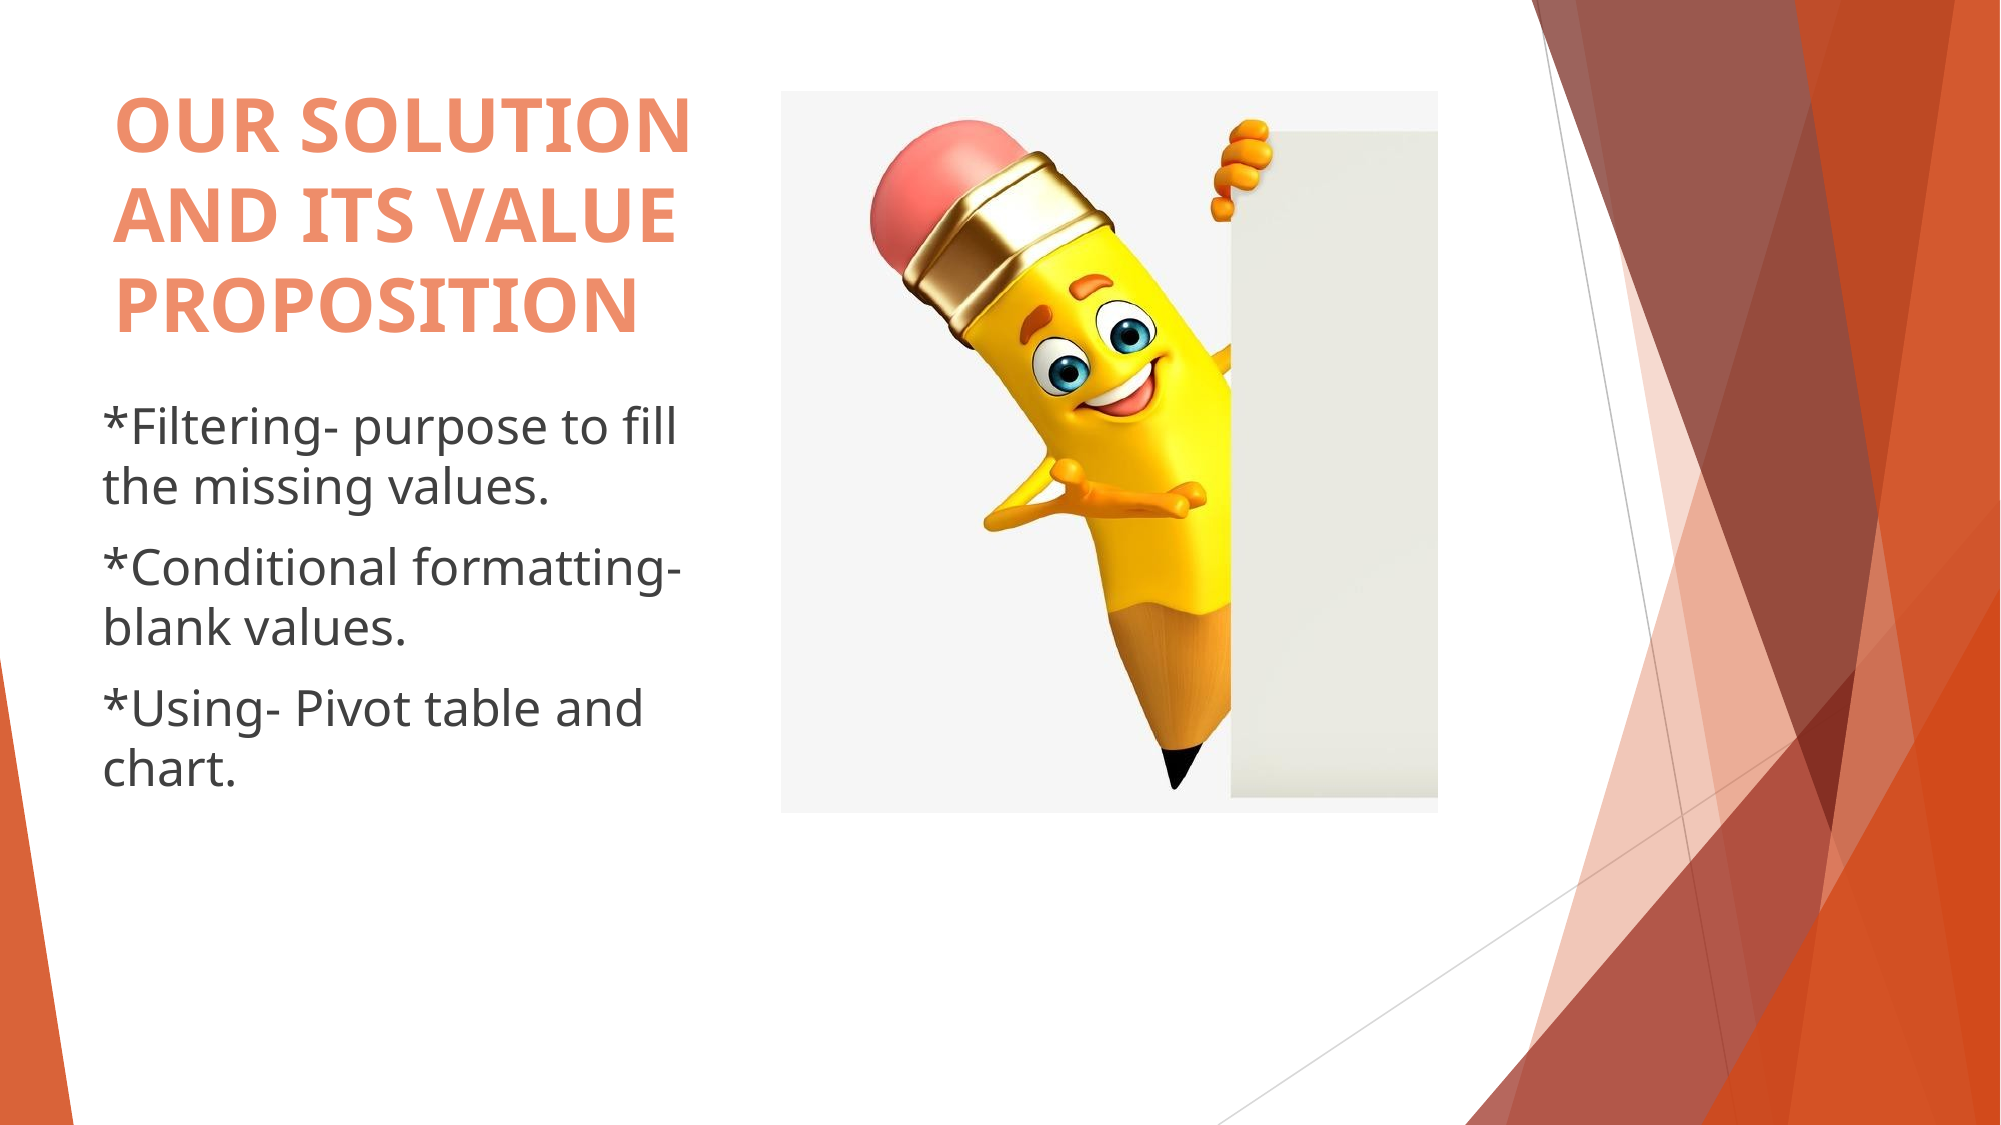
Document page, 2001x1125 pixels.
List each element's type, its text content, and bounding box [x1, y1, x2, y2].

list *Filtering- purpose to fill the missing values. *Conditional formatting- blank values. *Using- Pivot table and chart. [87, 387, 720, 1088]
title OUR SOLUTION AND ITS VALUE PROPOSITION [111, 72, 744, 348]
picture [781, 91, 1438, 813]
